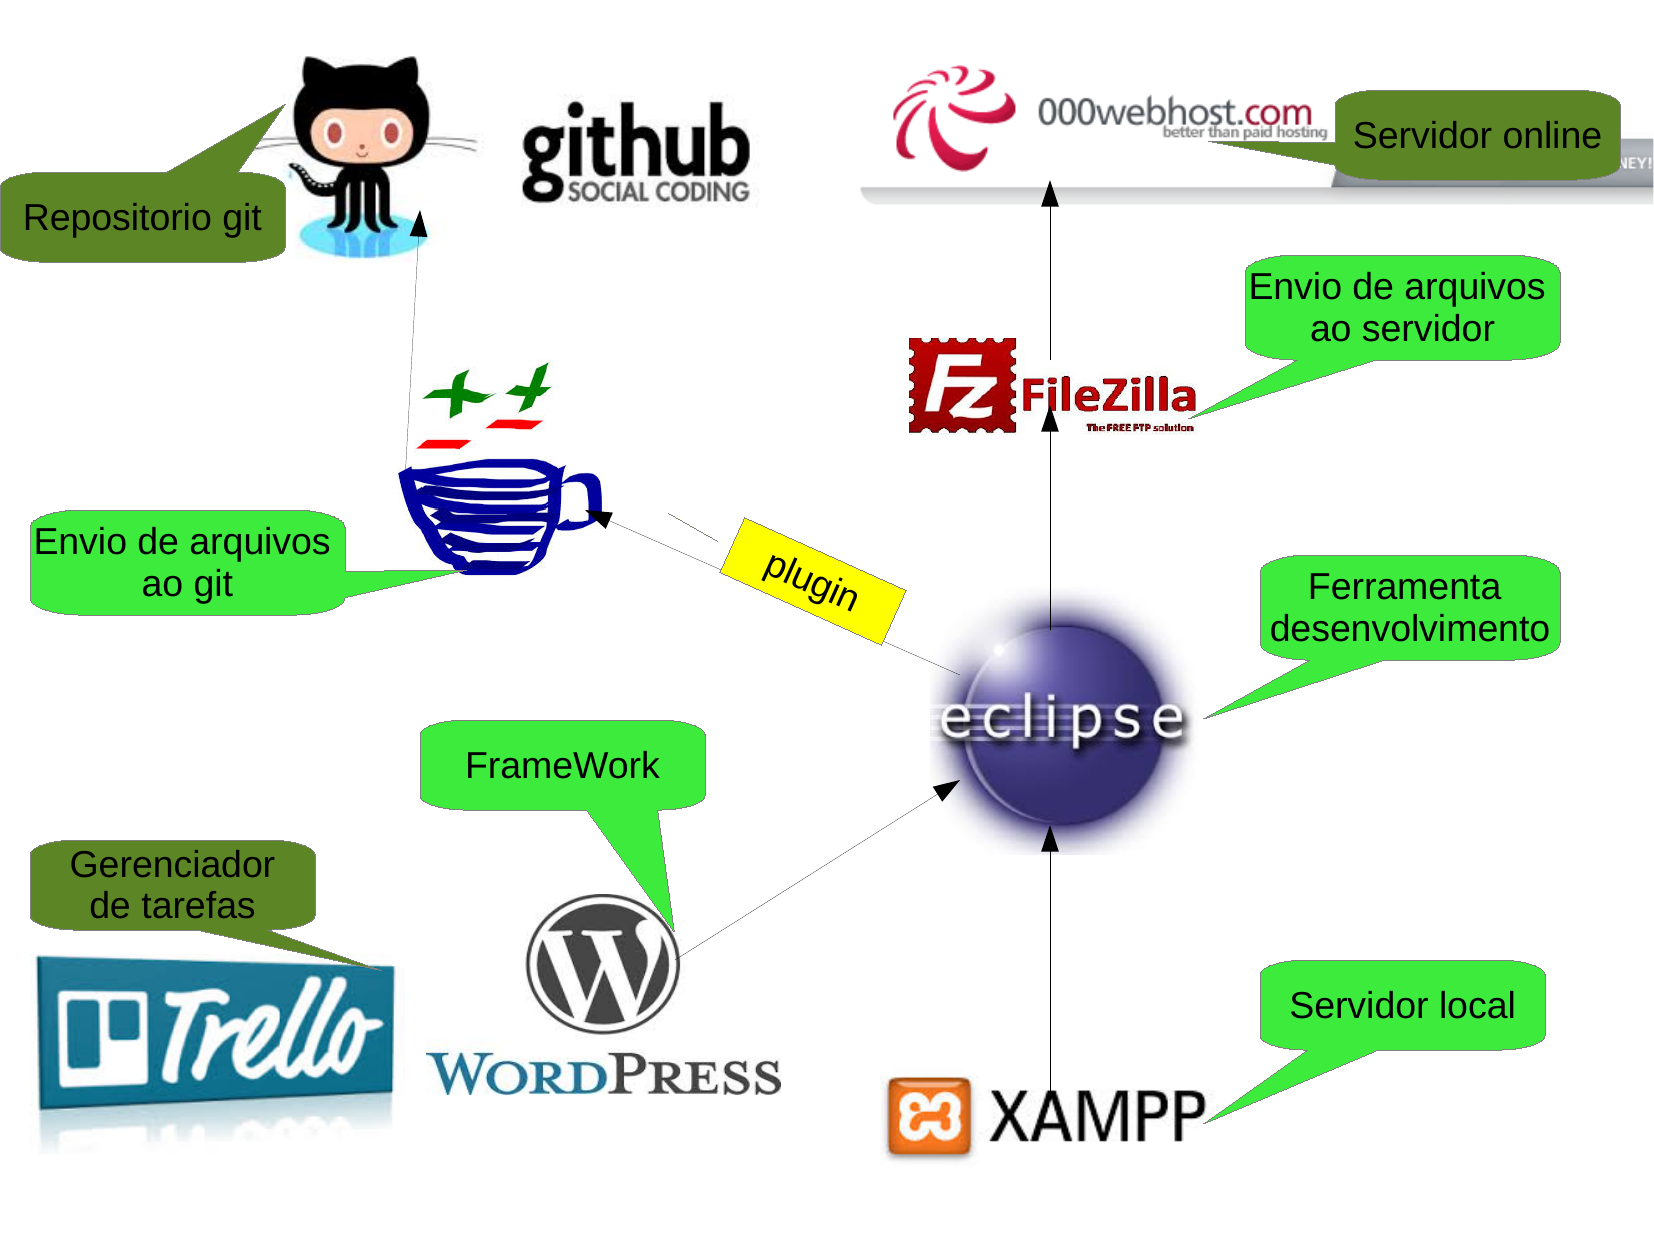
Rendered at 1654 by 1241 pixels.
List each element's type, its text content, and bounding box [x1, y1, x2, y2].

text_box plugin [719, 517, 907, 646]
picture [390, 359, 609, 586]
text_box Repositorio git [0, 104, 286, 263]
picture [825, 959, 1276, 1241]
text_box Envio de arquivos ao servidor [1188, 255, 1561, 419]
picture [246, 44, 811, 263]
text_box Gerenciador de tarefas [30, 840, 382, 971]
text_box Servidor local [1203, 960, 1546, 1124]
picture [30, 954, 405, 1171]
text_box Servidor online [1208, 90, 1621, 181]
picture [930, 584, 1198, 856]
picture [426, 894, 781, 1096]
picture [828, 39, 1654, 226]
text_box FrameWork [420, 720, 706, 932]
text_box Ferramenta desenvolvimento [1203, 555, 1561, 719]
picture [909, 338, 1231, 436]
text_box Envio de arquivos ao git [30, 510, 467, 616]
